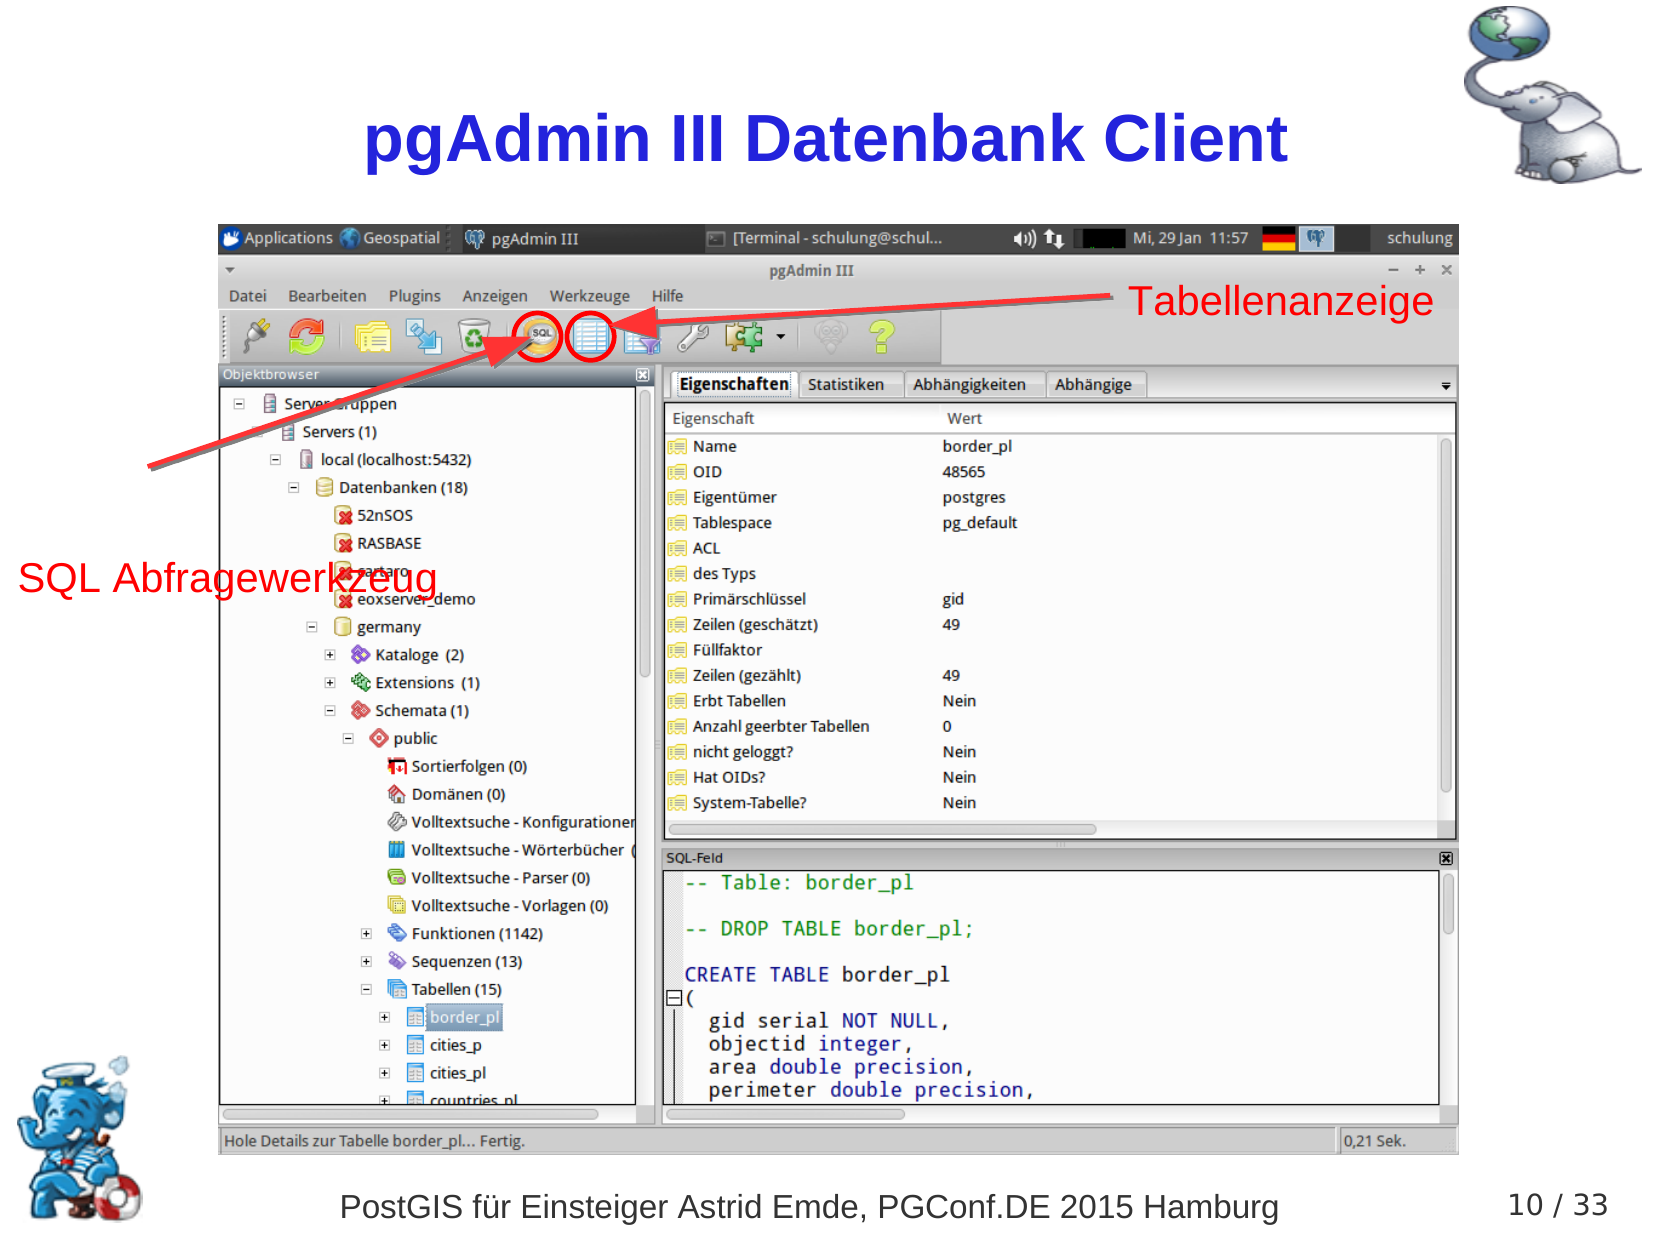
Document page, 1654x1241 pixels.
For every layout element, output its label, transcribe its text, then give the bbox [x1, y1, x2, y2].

title pgAdmin III Datenbank Client [88, 64, 1565, 213]
text_box Tabellenanzeige [1127, 277, 1435, 330]
picture [218, 224, 1459, 1155]
picture [17, 1055, 143, 1223]
picture [1464, 6, 1642, 184]
picture [570, 316, 611, 357]
text_box SQL Abfragewerkzeug [17, 555, 443, 615]
picture [517, 316, 558, 357]
